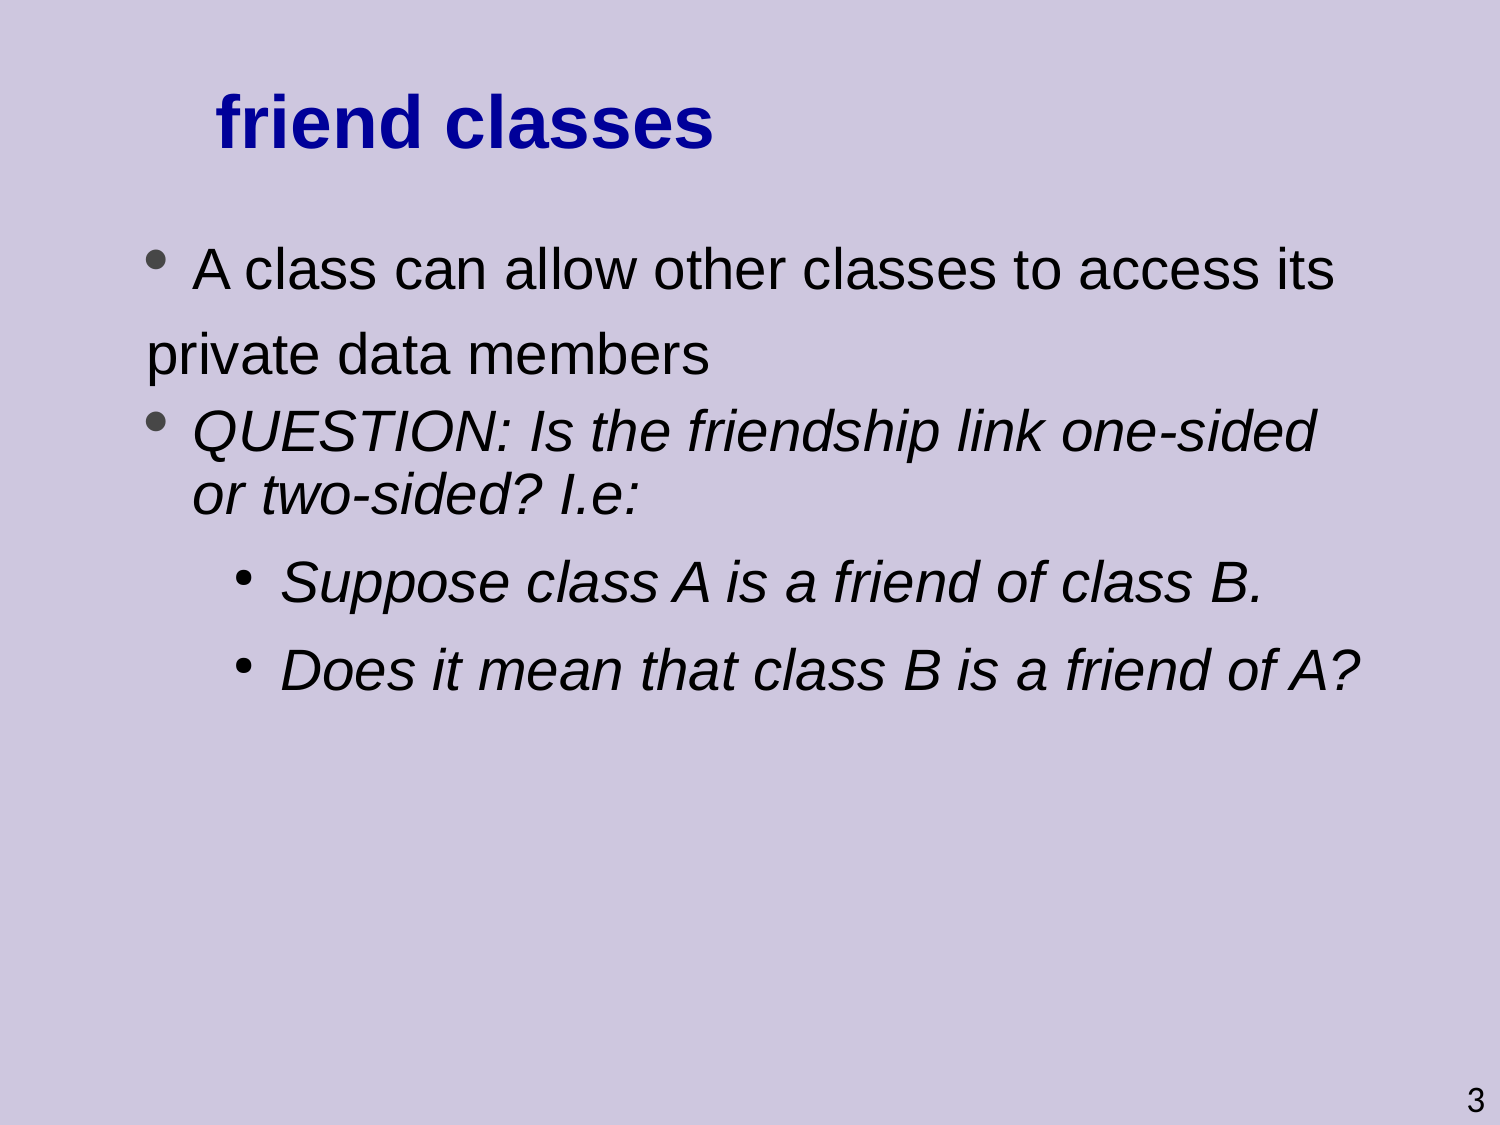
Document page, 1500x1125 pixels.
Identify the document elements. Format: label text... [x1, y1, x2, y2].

text_box friend classes [200, 66, 732, 171]
list A class can allow other classes to access its private data members QUESTION: Is the friendship link one-sided or two-sided? I.e: Suppose class A is a friend of class B. Does it mean that class B is a friend of A? [53, 231, 1383, 884]
text_box <number> [1428, 1069, 1500, 1125]
